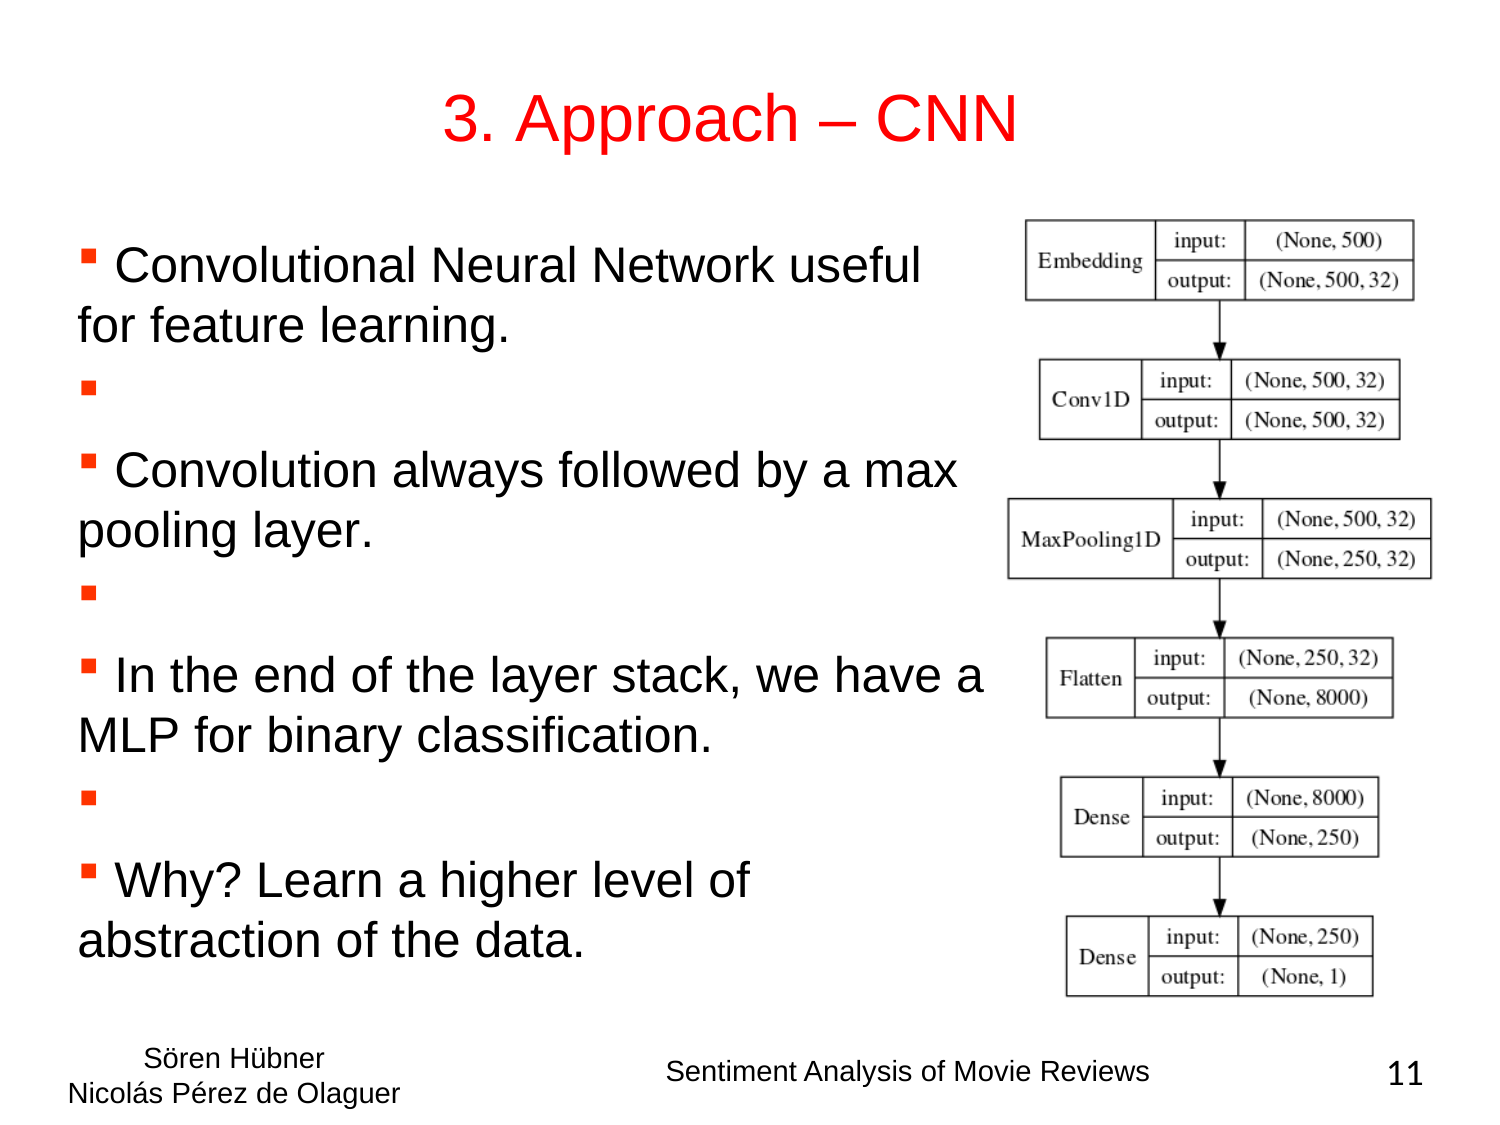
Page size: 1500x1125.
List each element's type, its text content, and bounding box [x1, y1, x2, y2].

picture [1002, 218, 1438, 1003]
text_box Sören Hübner Nicolás Pérez de Olaguer [23, 1031, 446, 1110]
list Convolutional Neural Network useful for feature learning. Convolution always followed by a max pooling layer. In the end of the layer stack, we have a MLP for binary classification. Why? Learn a higher level of abstraction of the data. [62, 224, 1003, 1026]
title 3. Approach – CNN [24, 24, 1438, 163]
text_box Sentiment Analysis of Movie Reviews [468, 1031, 1348, 1110]
text_box 11 [1371, 1031, 1481, 1110]
